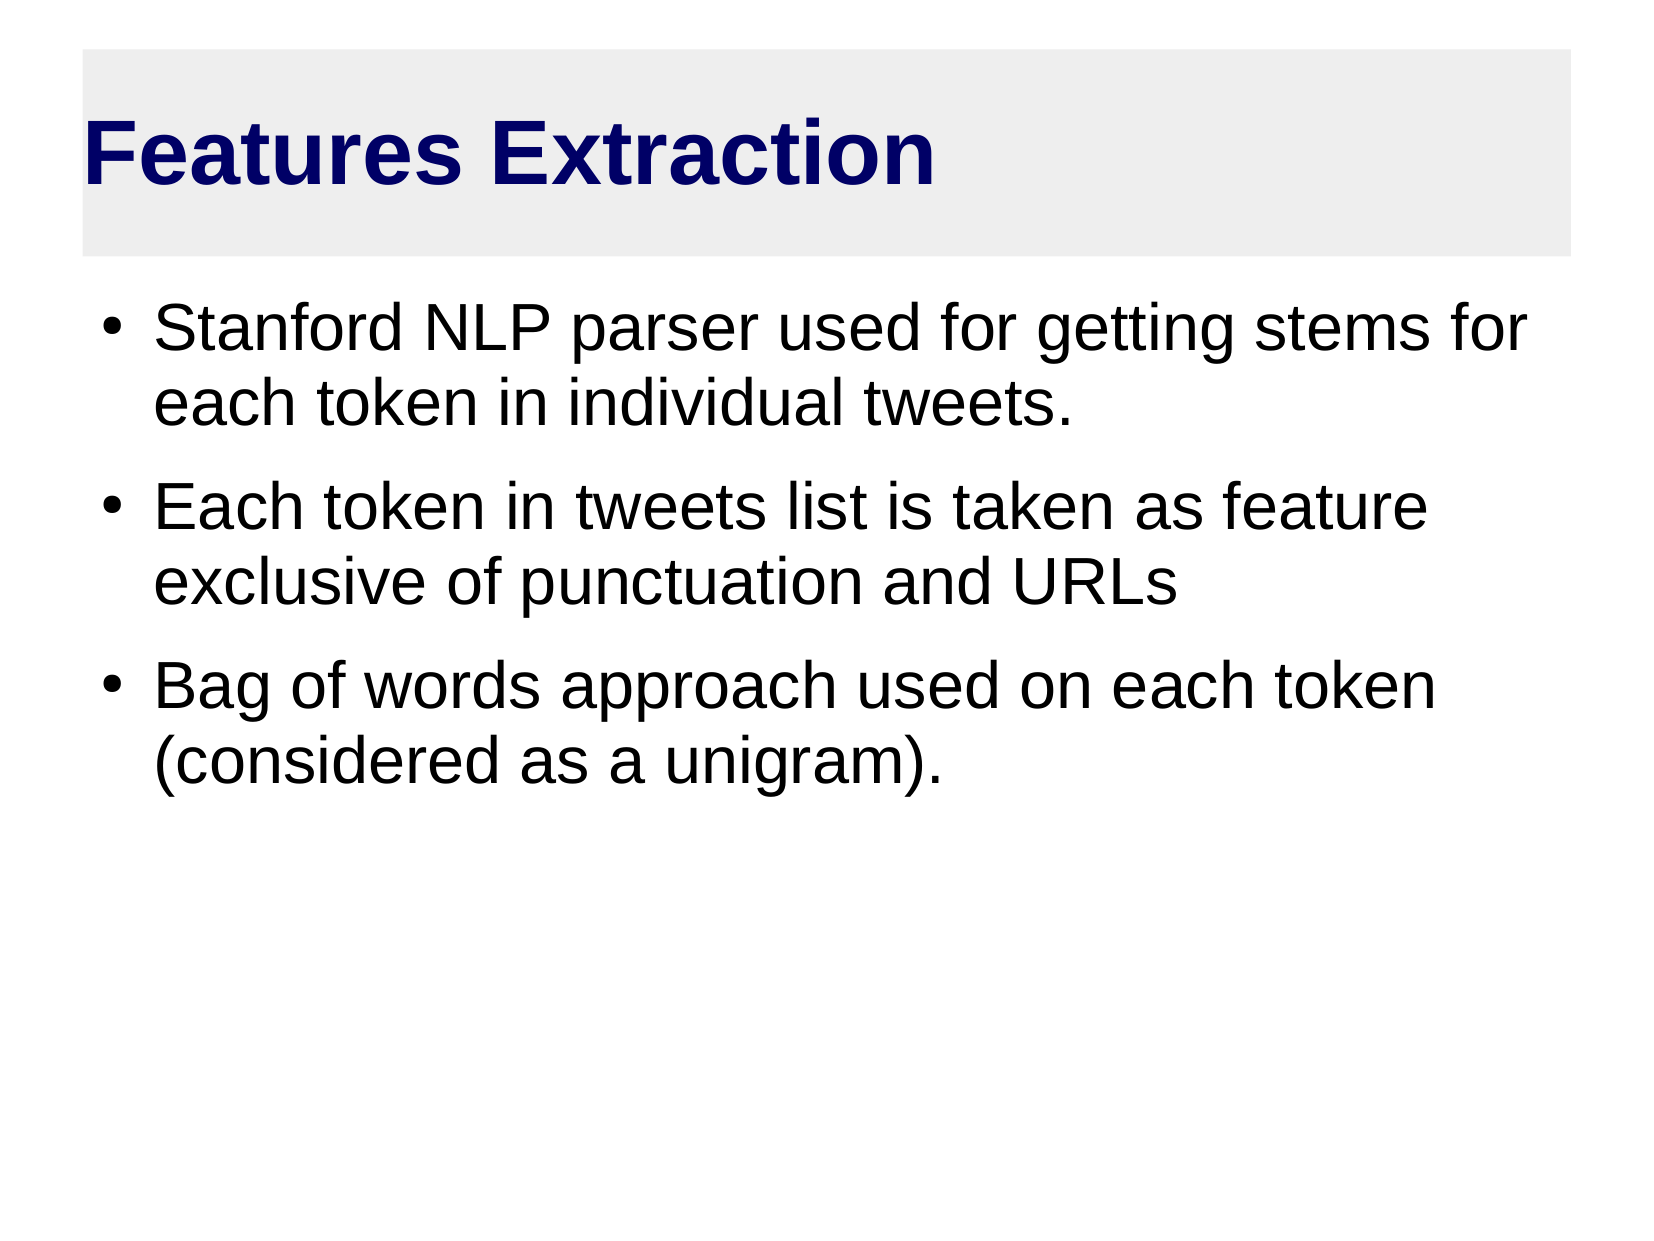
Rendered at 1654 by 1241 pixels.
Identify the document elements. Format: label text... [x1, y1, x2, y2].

title Features Extraction [82, 49, 1571, 257]
list Stanford NLP parser used for getting stems for each token in individual tweets. Each token in tweets list is taken as feature exclusive of punctuation and URLs Bag of words approach used on each token (considered as a unigram). [82, 290, 1571, 1109]
